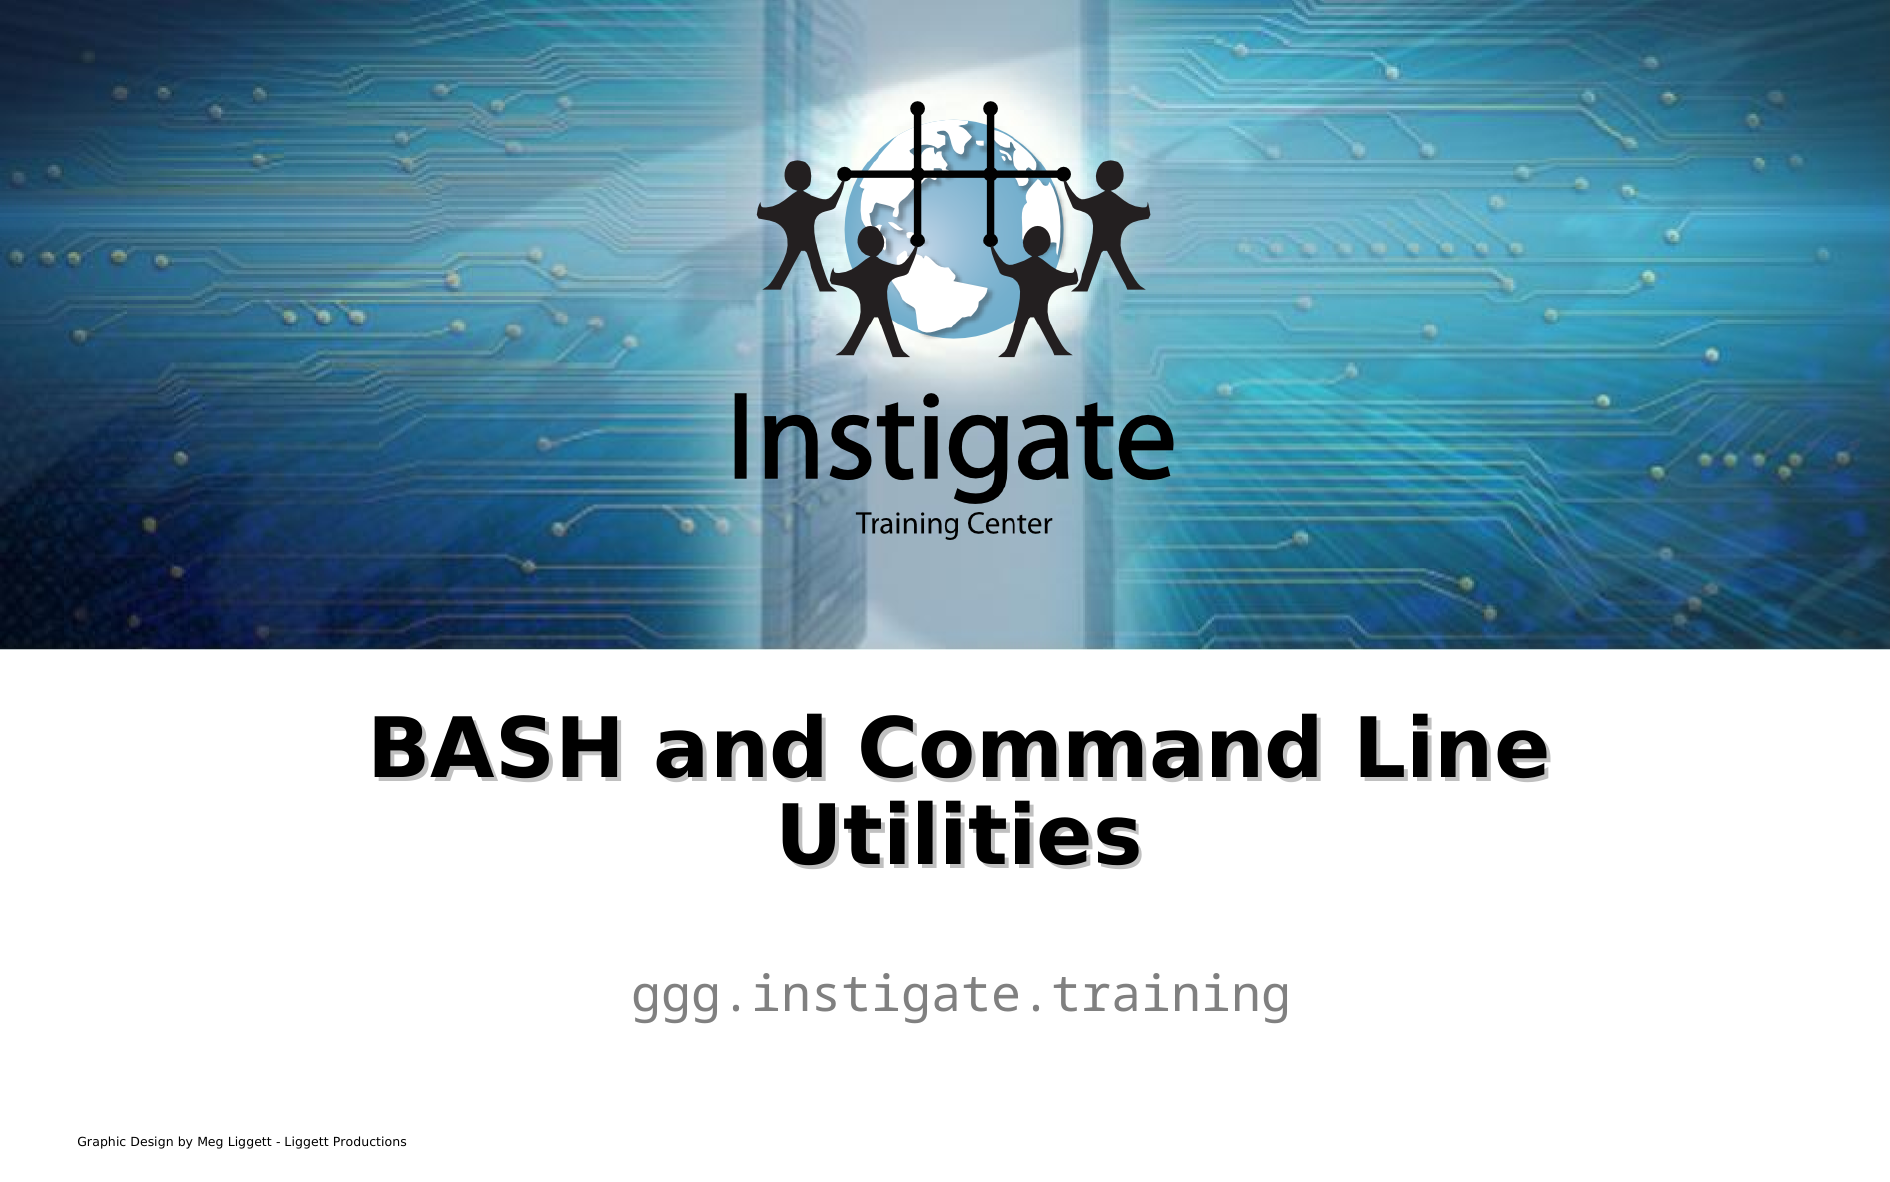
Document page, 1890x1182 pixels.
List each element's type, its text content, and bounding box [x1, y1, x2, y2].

title BASH and Command Line Utilities [156, 700, 1763, 901]
subtitle ggg.instigate.training [300, 901, 1623, 1056]
picture [0, 0, 1890, 650]
